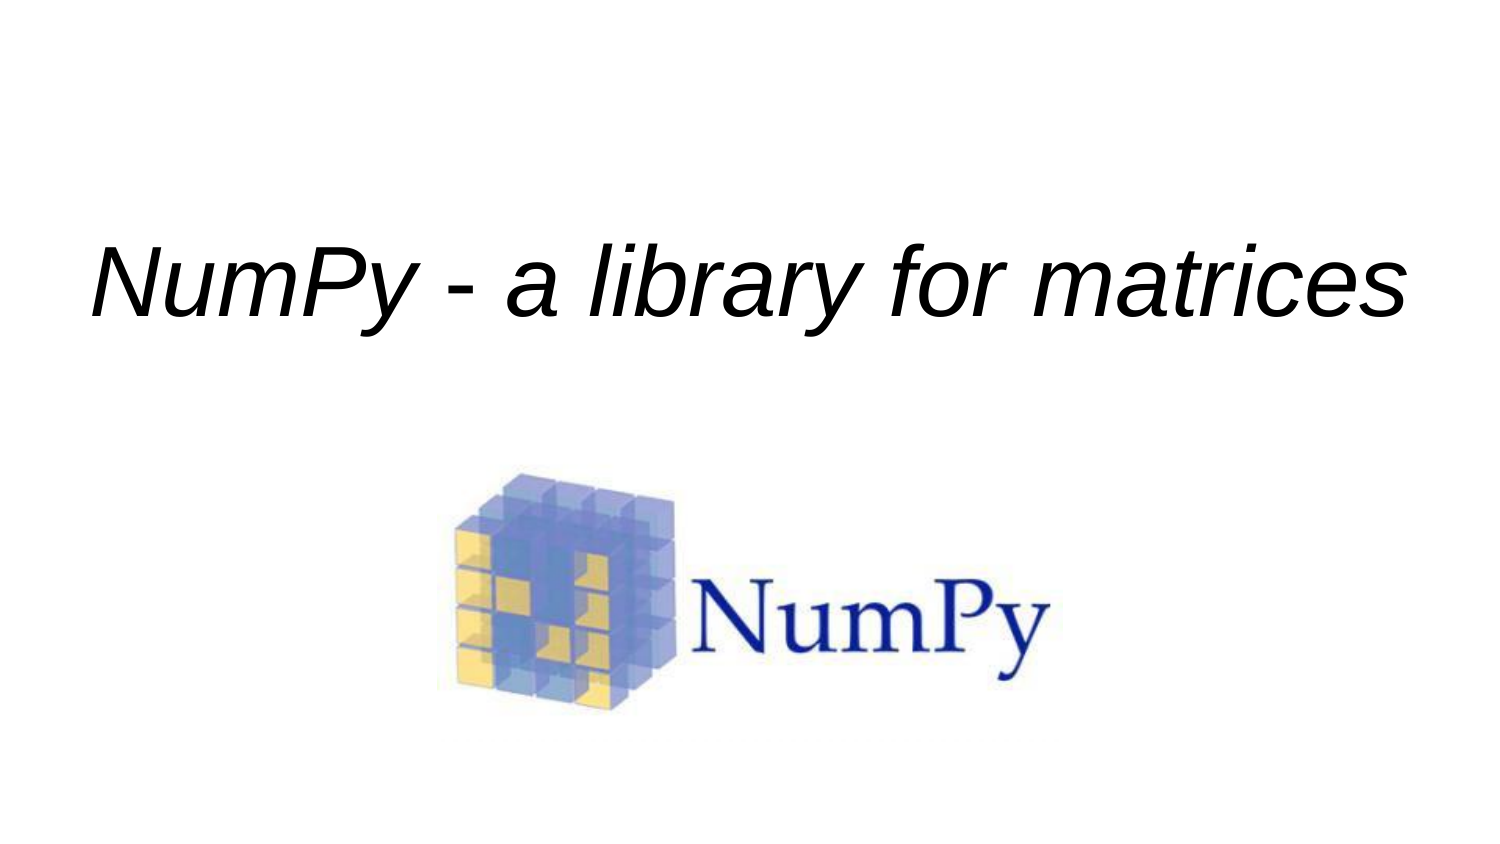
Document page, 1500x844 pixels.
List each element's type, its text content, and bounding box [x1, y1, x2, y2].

picture [437, 390, 1063, 742]
title NumPy - a library for matrices [51, 122, 1449, 351]
